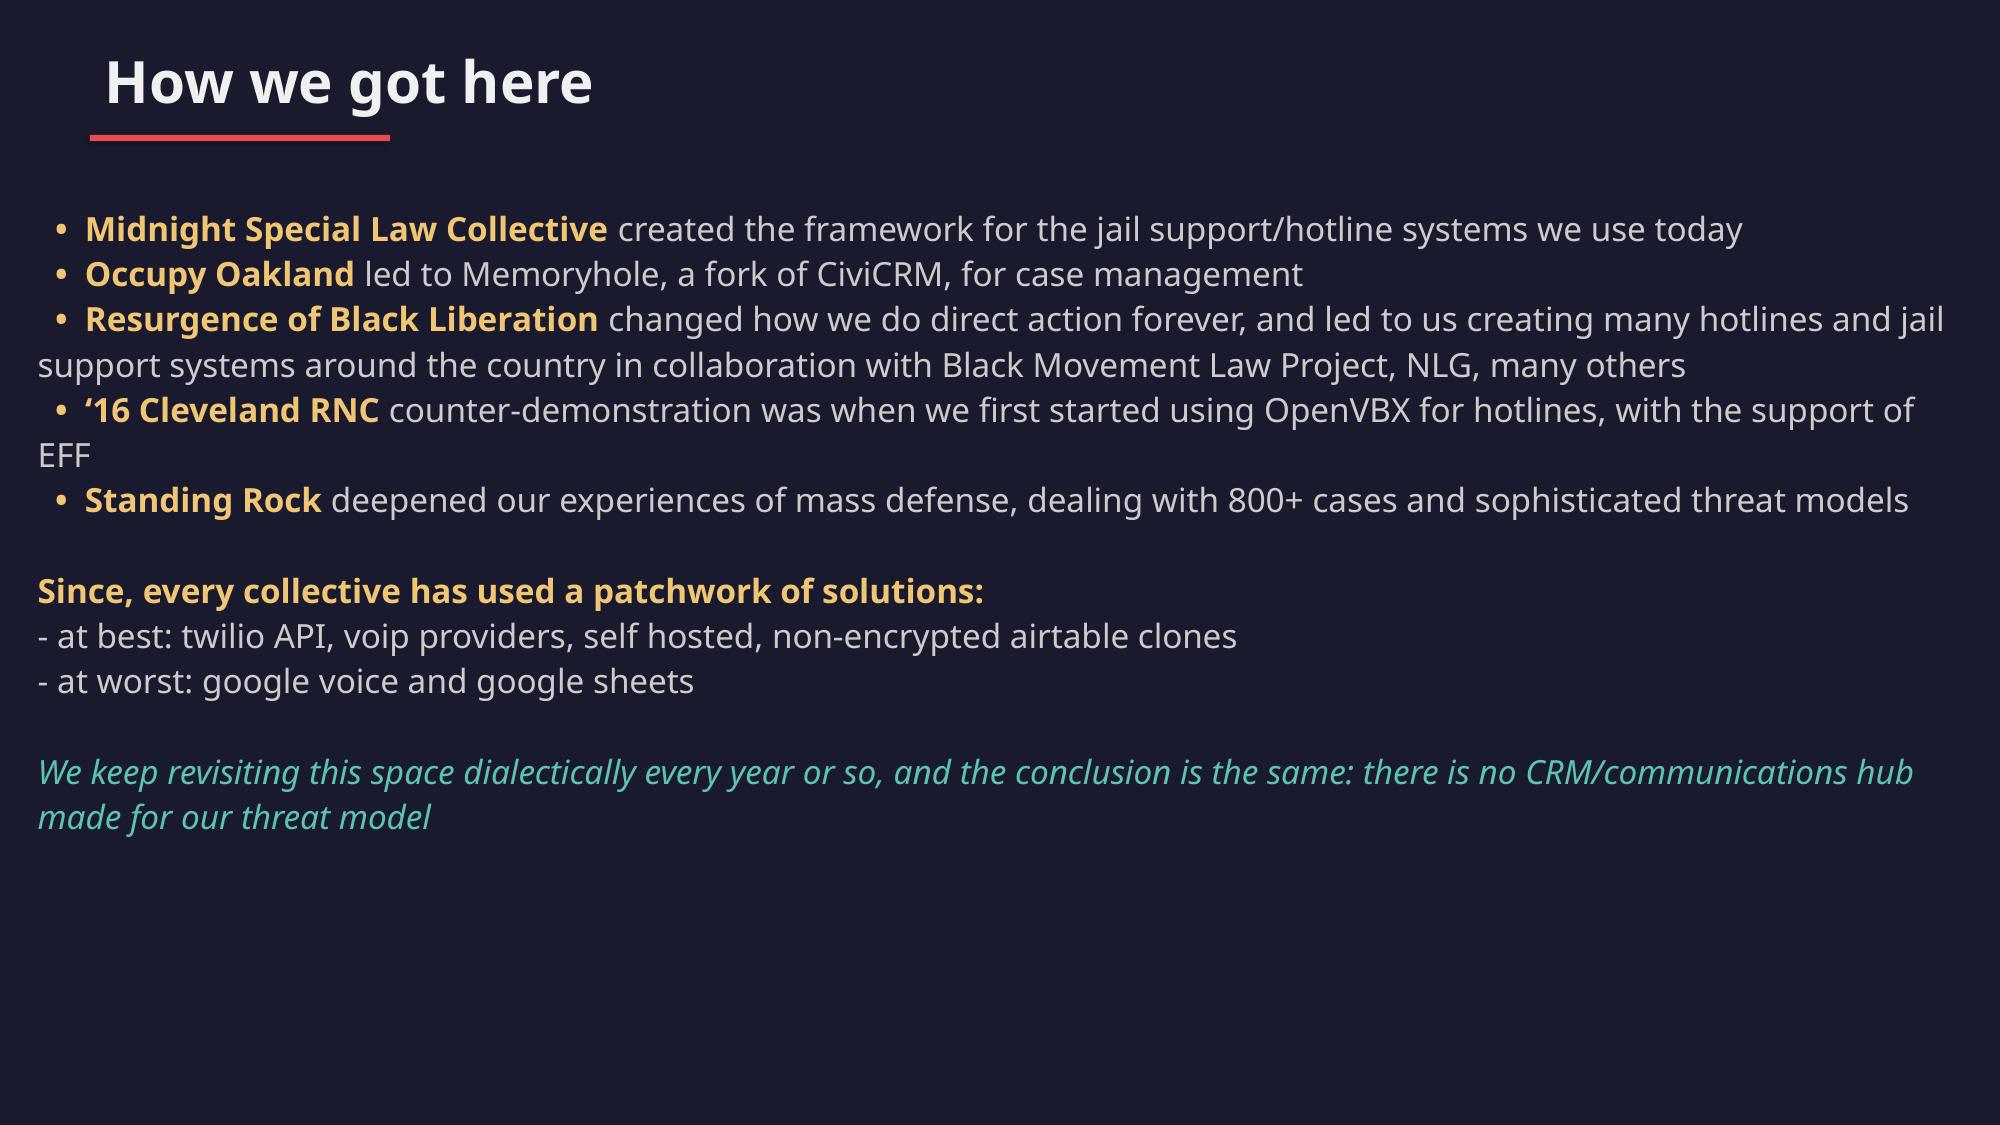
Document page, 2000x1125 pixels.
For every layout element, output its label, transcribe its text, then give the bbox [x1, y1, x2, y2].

text_box [89, 134, 390, 142]
text_box How we got here [89, 37, 1910, 123]
text_box • Midnight Special Law Collective created the framework for the jail support/hotline systems we use today • Occupy Oakland led to Memoryhole, a fork of CiviCRM, for case management • Resurgence of Black Liberation changed how we do direct action forever, and led to us creating many hotlines and jail support systems around the country in collaboration with Black Movement Law Project, NLG, many others • ‘16 Cleveland RNC counter-demonstration was when we first started using OpenVBX for hotlines, with the support of EFF • Standing Rock deepened our experiences of mass defense, dealing with 800+ cases and sophisticated threat models Since, every collective has used a patchwork of solutions: - at best: twilio API, voip providers, self hosted, non-encrypted airtable clones - at worst: google voice and google sheets We keep revisiting this space dialectically every year or so, and the conclusion is the same: there is no CRM/communications hub made for our threat model [22, 198, 1988, 947]
